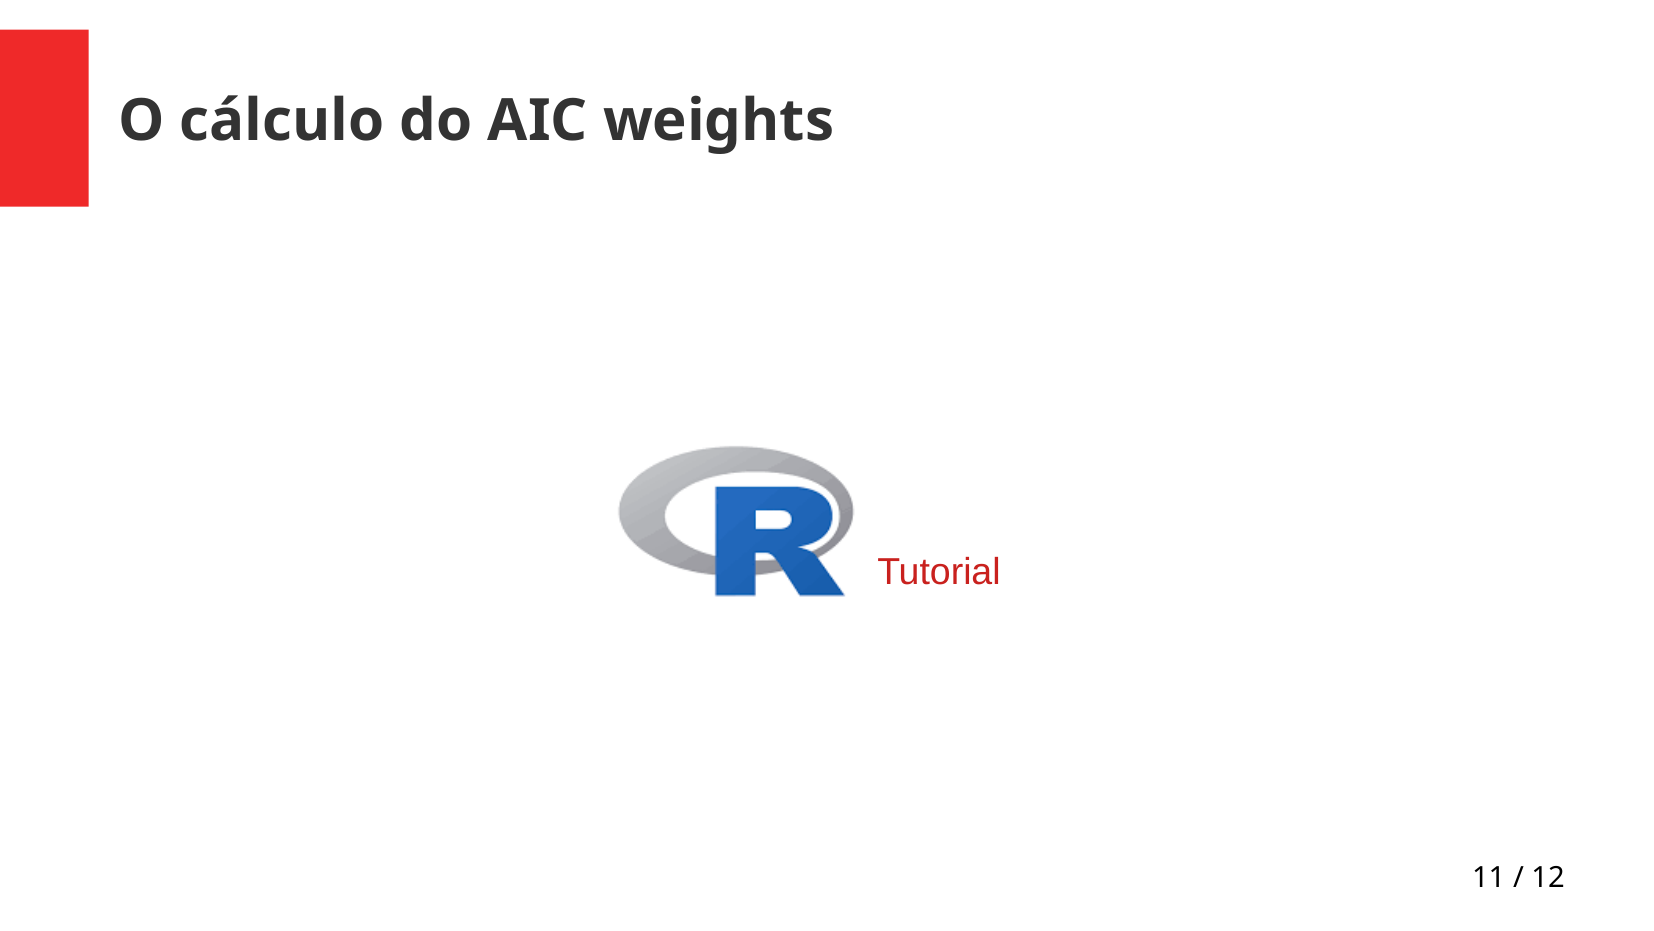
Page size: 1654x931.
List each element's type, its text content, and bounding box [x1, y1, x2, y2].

picture [562, 365, 961, 676]
title O cálculo do AIC weights [118, 29, 1595, 207]
text_box Tutorial [862, 543, 1016, 601]
